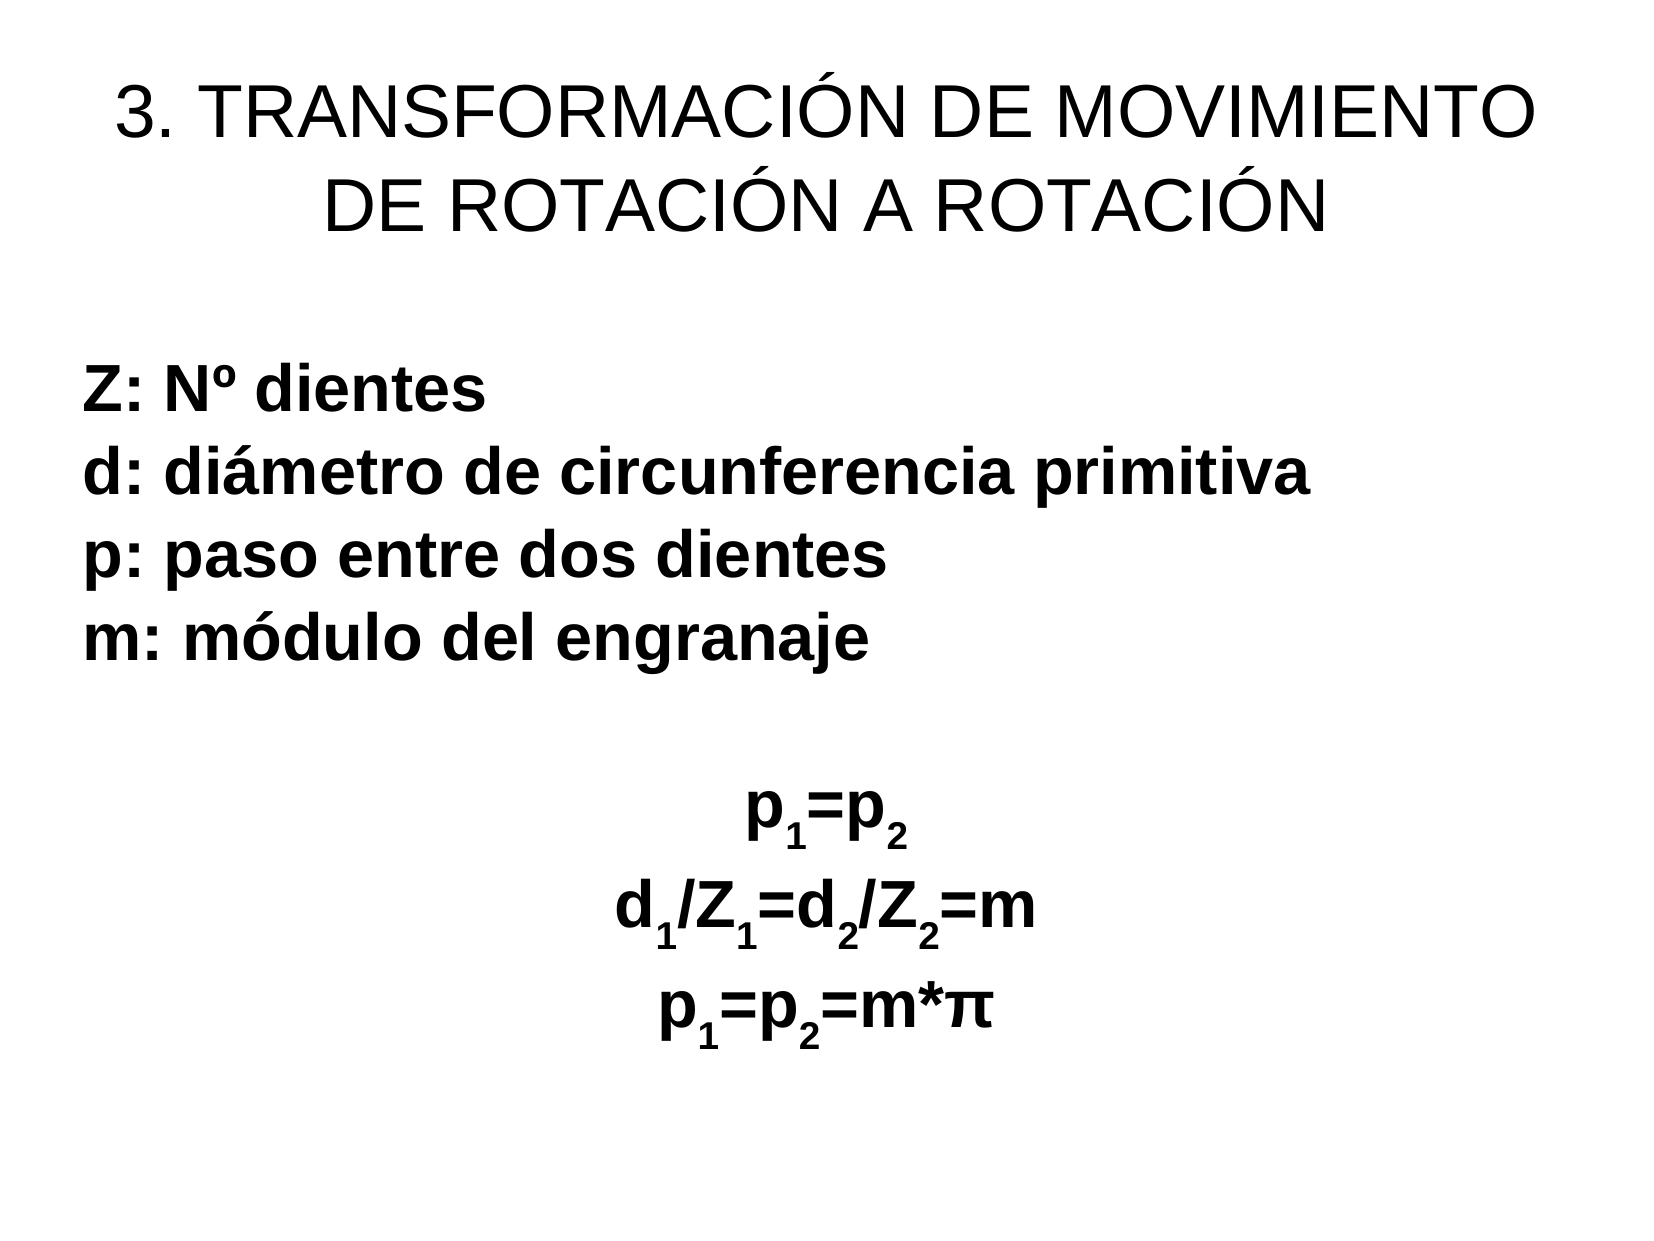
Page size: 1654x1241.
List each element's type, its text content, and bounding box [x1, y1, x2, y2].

subtitle Z: Nº dientes d: diámetro de circunferencia primitiva p: paso entre dos dientes m: módulo del engranaje p1=p2 d1/Z1=d2/Z2=m p1=p2=m*π [82, 297, 1571, 1102]
title 3. TRANSFORMACIÓN DE MOVIMIENTO DE ROTACIÓN A ROTACIÓN [82, 45, 1571, 260]
